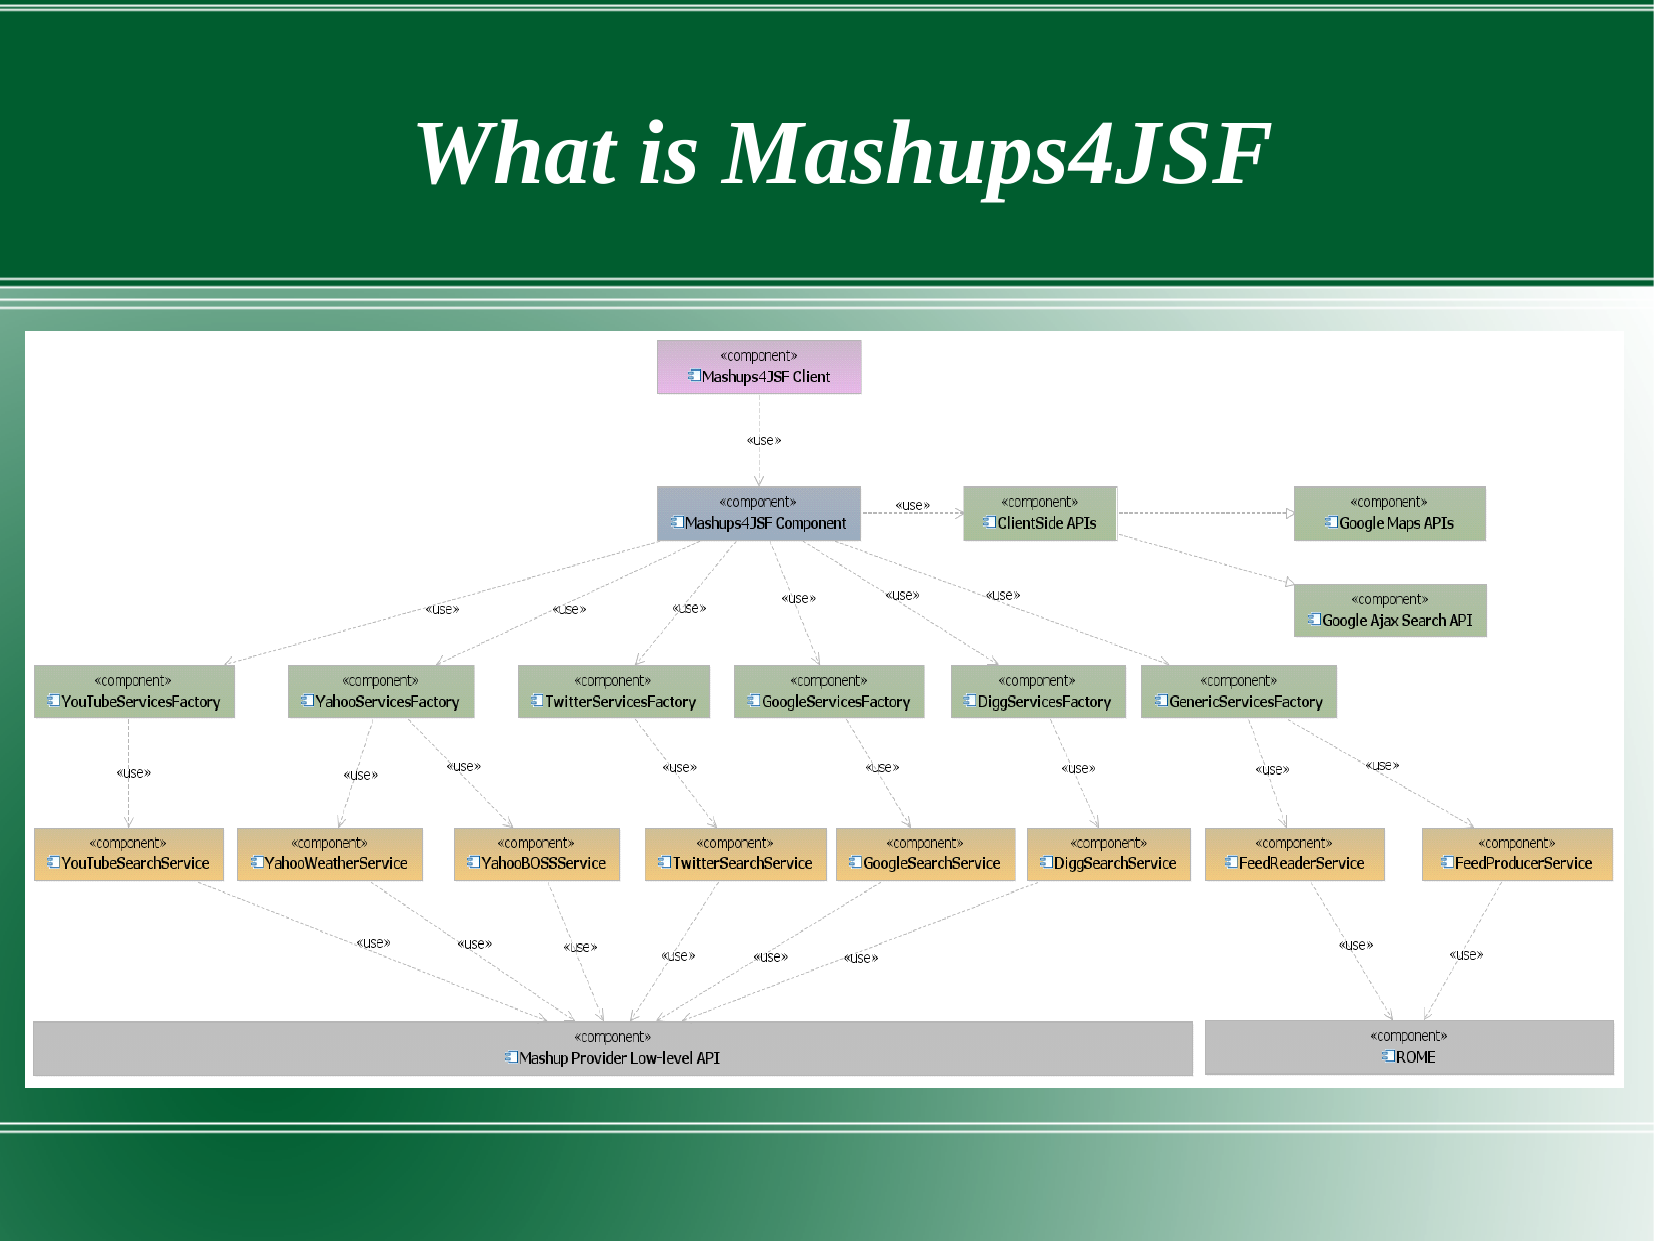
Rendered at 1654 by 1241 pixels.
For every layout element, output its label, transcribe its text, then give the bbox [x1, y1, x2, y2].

title What is Mashups4JSF [82, 49, 1571, 257]
picture [0, 0, 1654, 1241]
